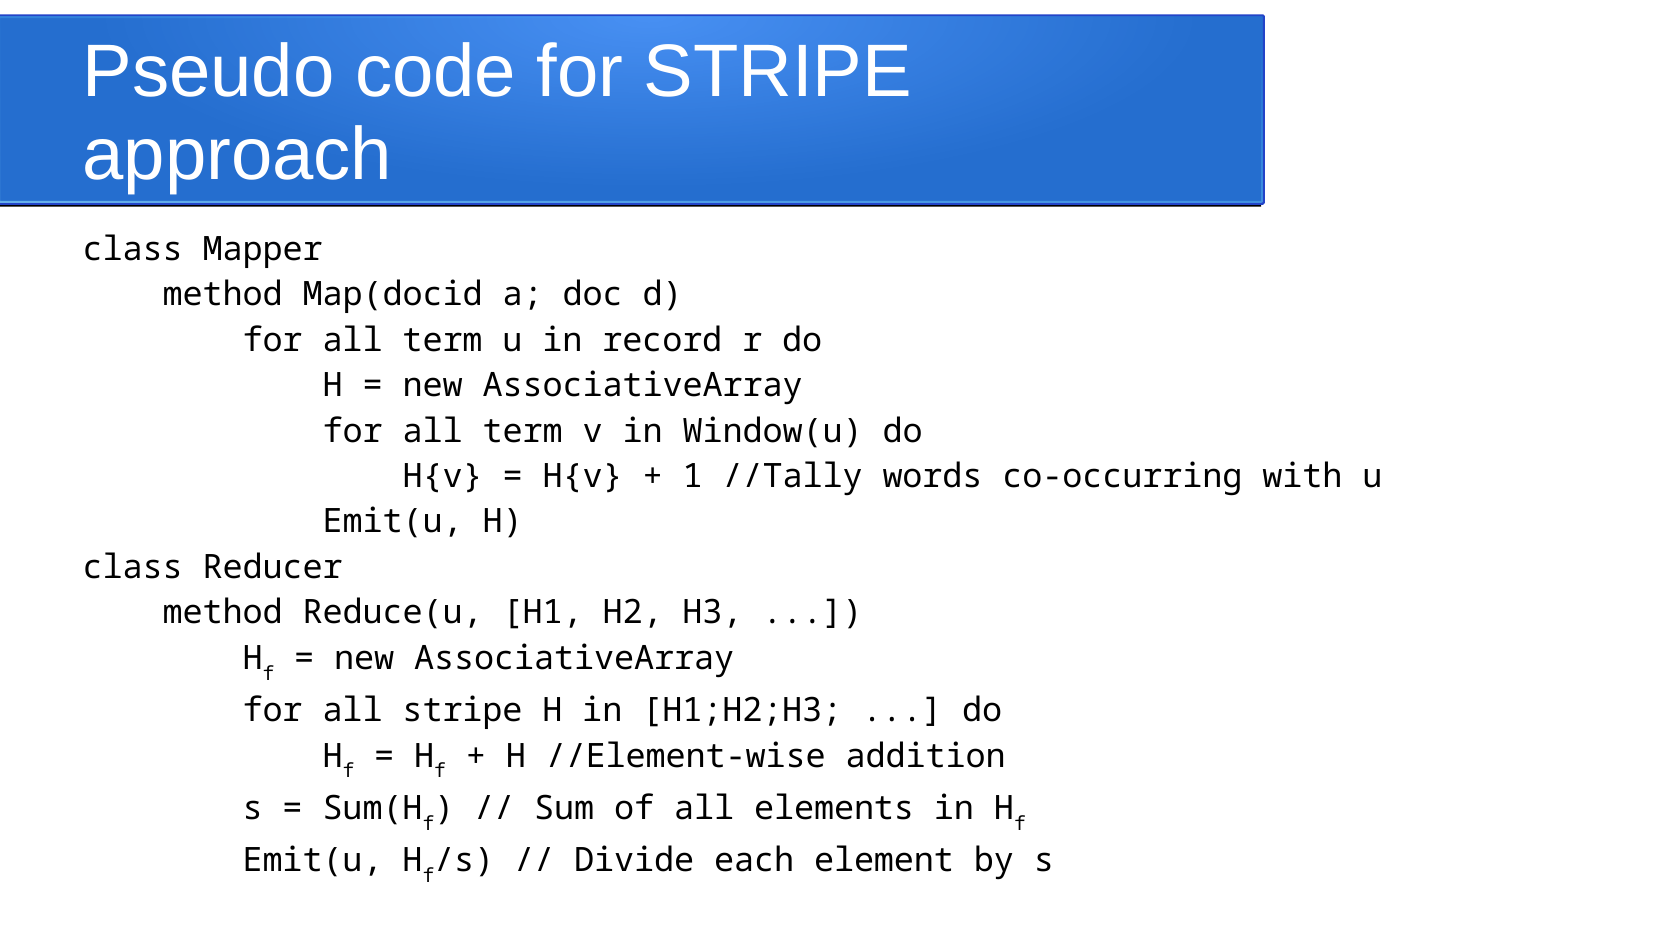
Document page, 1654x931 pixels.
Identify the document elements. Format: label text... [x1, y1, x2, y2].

list class Mapper method Map(docid a; doc d) for all term u in record r do H = new AssociativeArray for all term v in Window(u) do H{v} = H{v} + 1 //Tally words co-occurring with u Emit(u, H) class Reducer method Reduce(u, [H1, H2, H3, ...]) Hf = new AssociativeArray for all stripe H in [H1;H2;H3; ...] do Hf = Hf + H //Element-wise addition s = Sum(Hf) // Sum of all elements in Hf Emit(u, Hf/s) // Divide each element by s [82, 224, 1571, 901]
title Pseudo code for STRIPE approach [82, 29, 1235, 196]
